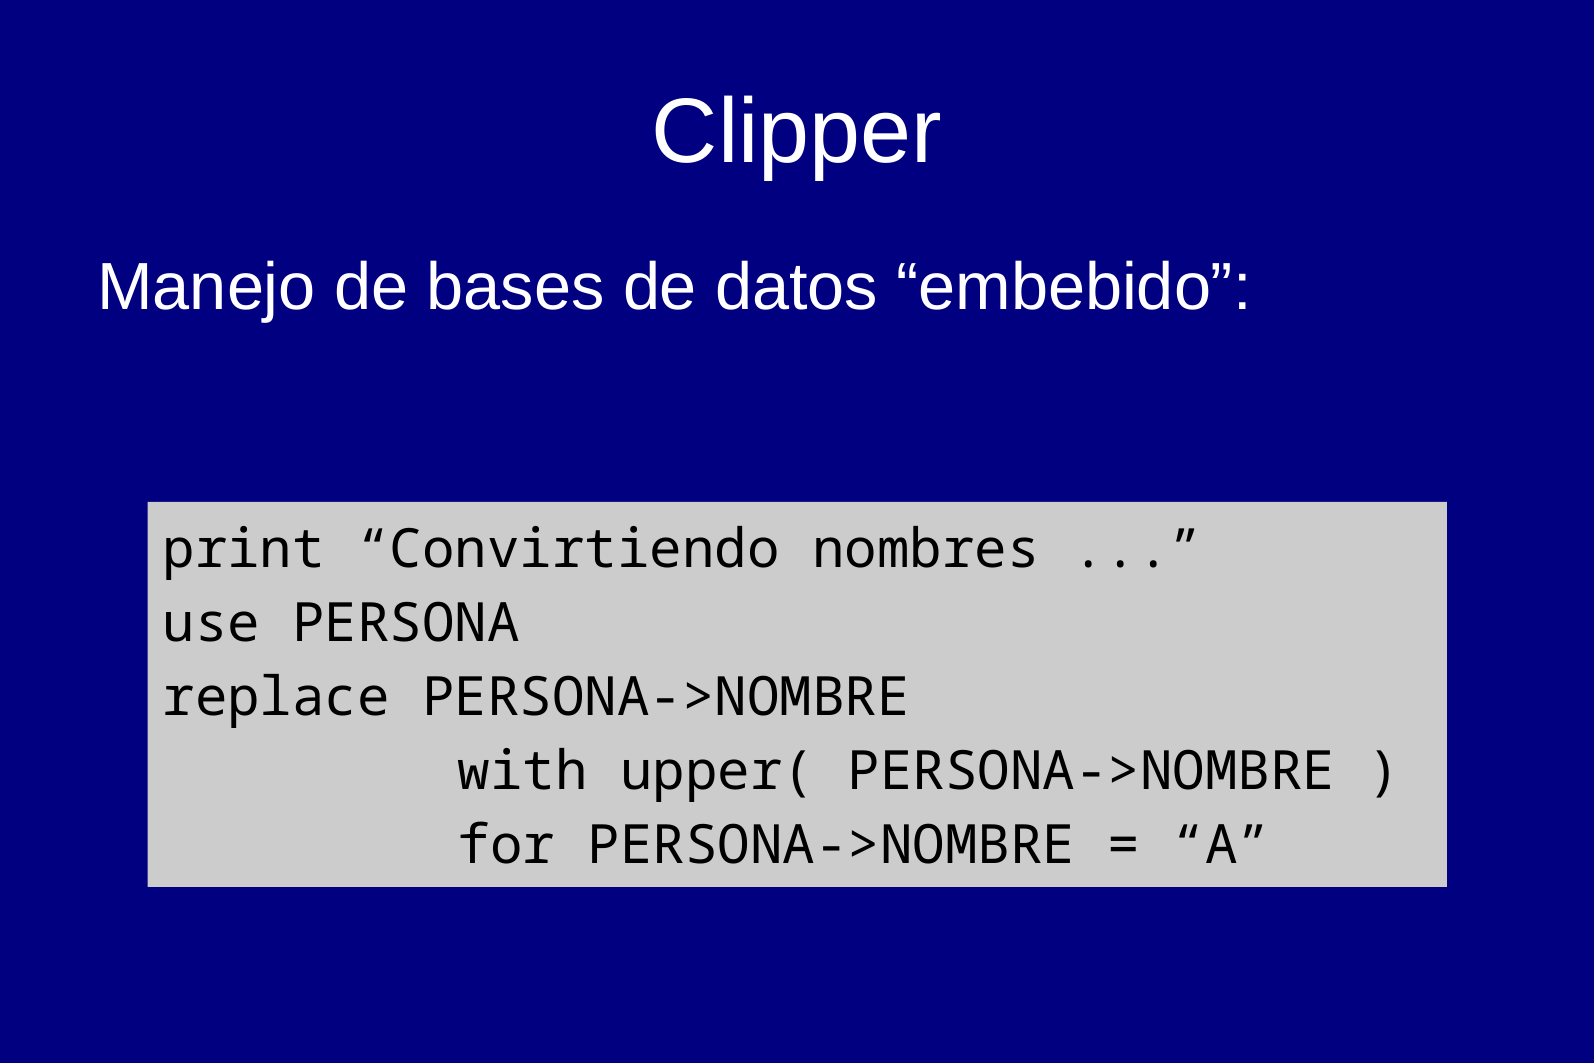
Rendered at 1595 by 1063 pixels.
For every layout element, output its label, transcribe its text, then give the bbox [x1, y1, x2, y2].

list Manejo de bases de datos “embebido”: [79, 248, 1515, 355]
title Clipper [79, 42, 1515, 220]
text_box print “Convirtiendo nombres ...” use PERSONA replace PERSONA->NOMBRE with upper( PERSONA->NOMBRE ) for PERSONA->NOMBRE = “A” [147, 501, 1447, 847]
